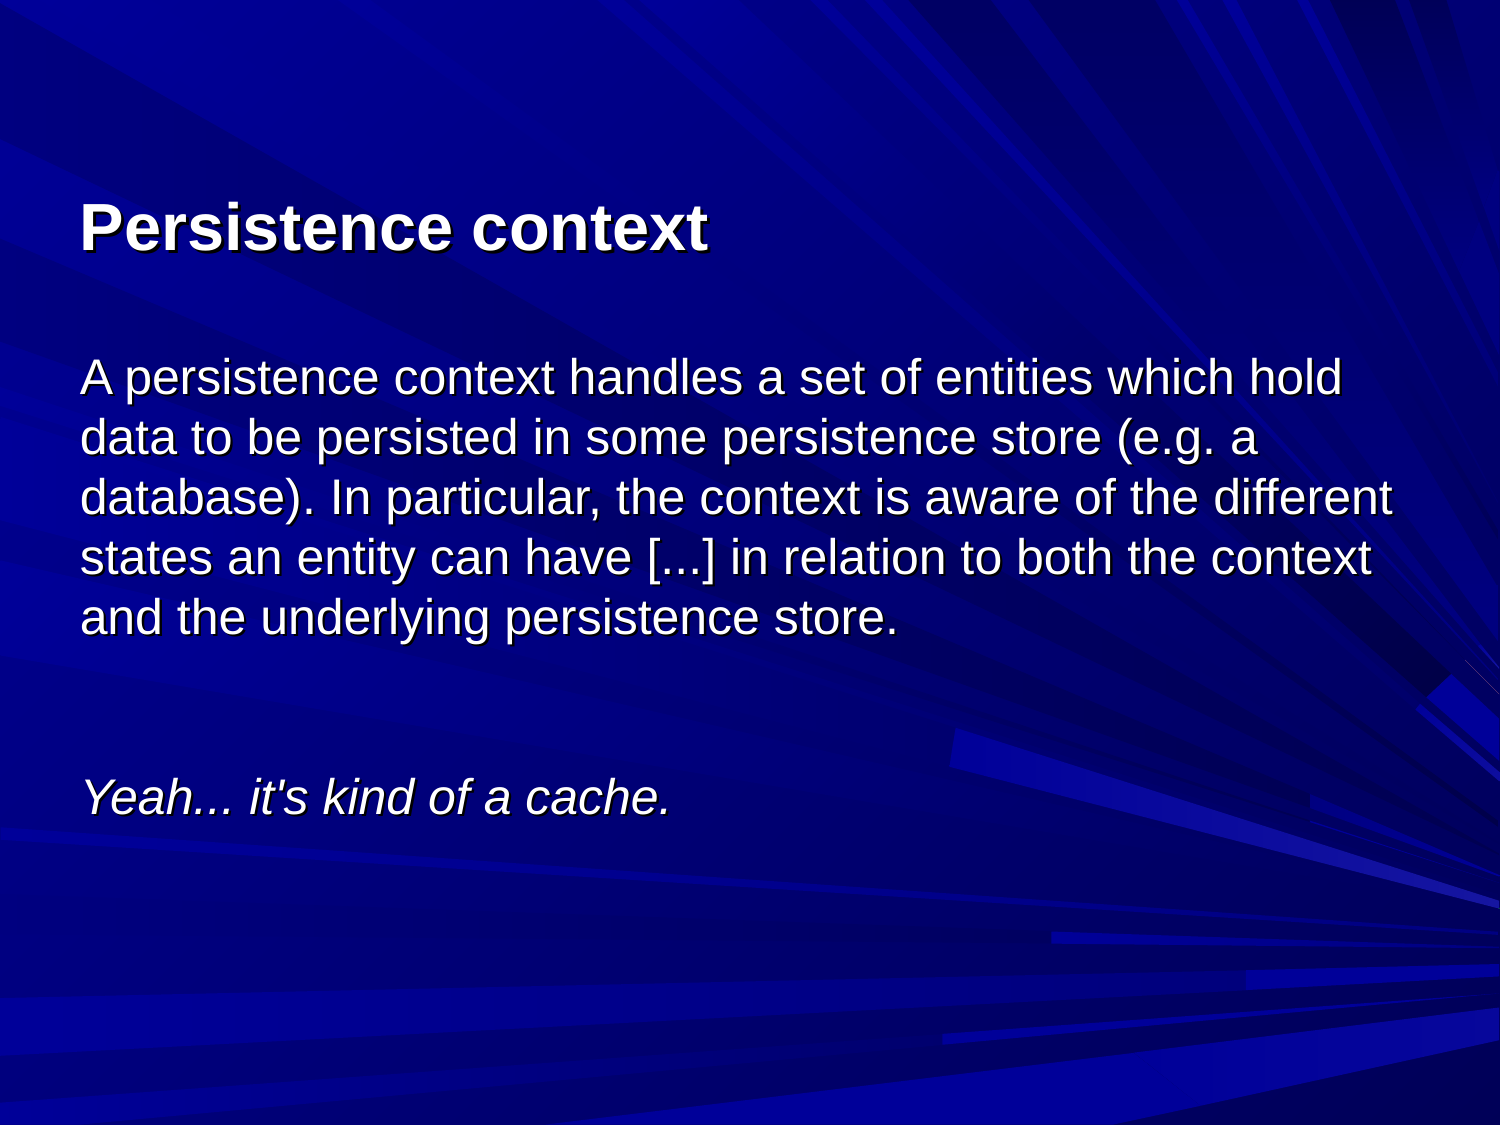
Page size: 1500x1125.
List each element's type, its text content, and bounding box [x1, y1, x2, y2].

title Persistence context A persistence context handles a set of entities which hold data to be persisted in some persistence store (e.g. a database). In particular, the context is aware of the different states an entity can have [...] in relation to both the context and the underlying persistence store. Yeah... it's kind of a cache. [65, 98, 1416, 910]
